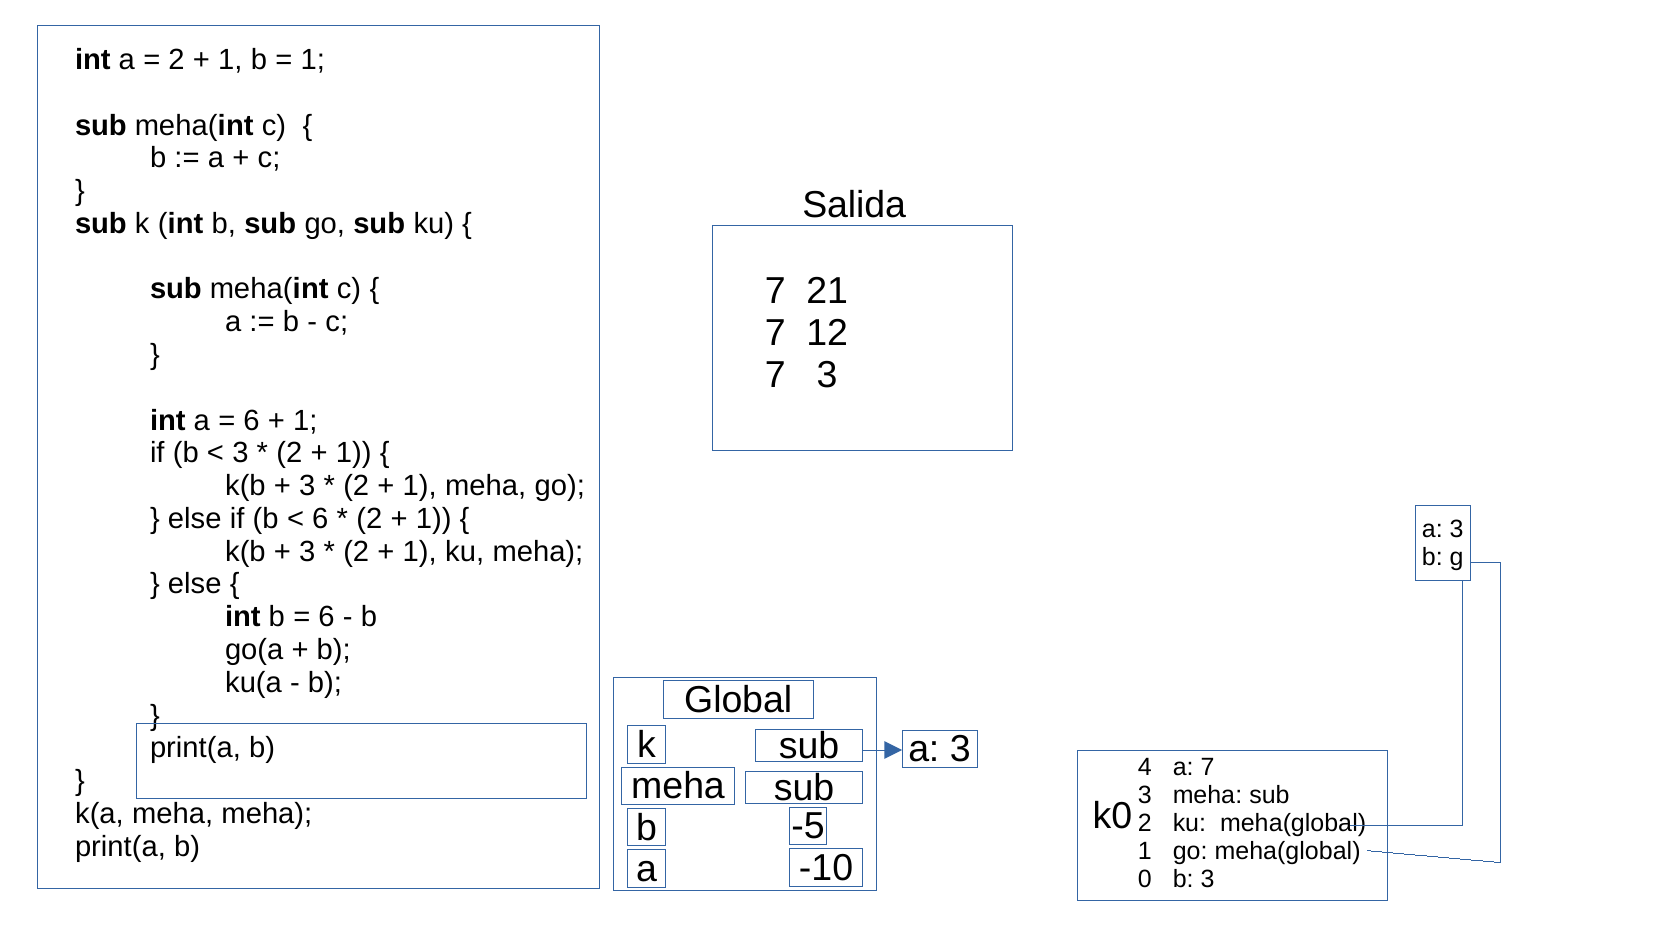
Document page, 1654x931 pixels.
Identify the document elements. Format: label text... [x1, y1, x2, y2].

text_box Salida [787, 175, 921, 233]
text_box 4 a: 7 3 meha: sub 2 ku: meha(global) 1 go: meha(global) 0 b: 3 [1123, 745, 1382, 901]
text_box 7 21 7 12 7 3 [750, 262, 863, 404]
text_box a [627, 849, 666, 888]
text_box k [627, 725, 666, 764]
text_box a: 3 b: g [1415, 505, 1471, 581]
text_box k0 [1077, 787, 1123, 845]
text_box meha [621, 767, 735, 805]
text_box b [627, 808, 666, 846]
text_box a: 3 [902, 730, 978, 768]
text_box -10 [789, 848, 863, 887]
text_box sub [755, 729, 863, 762]
text_box -5 [789, 807, 827, 845]
text_box Global [663, 680, 814, 719]
text_box sub [745, 771, 863, 804]
subtitle int a = 2 + 1, b = 1; sub meha(int c) { b := a + c; } sub k (int b, sub go, sub ku) { sub meha(int c) { a := b - c; } int a = 6 + 1; if (b < 3 * (2 + 1)) { k(b + 3 * (2 + 1), meha, go); } else if (b < 6 * (2 + 1)) { k(b + 3 * (2 + 1), ku, meha); } else { int b = 6 - b go(a + b); ku(a - b); } print(a, b) } k(a, meha, meha); print(a, b) [75, 43, 638, 863]
